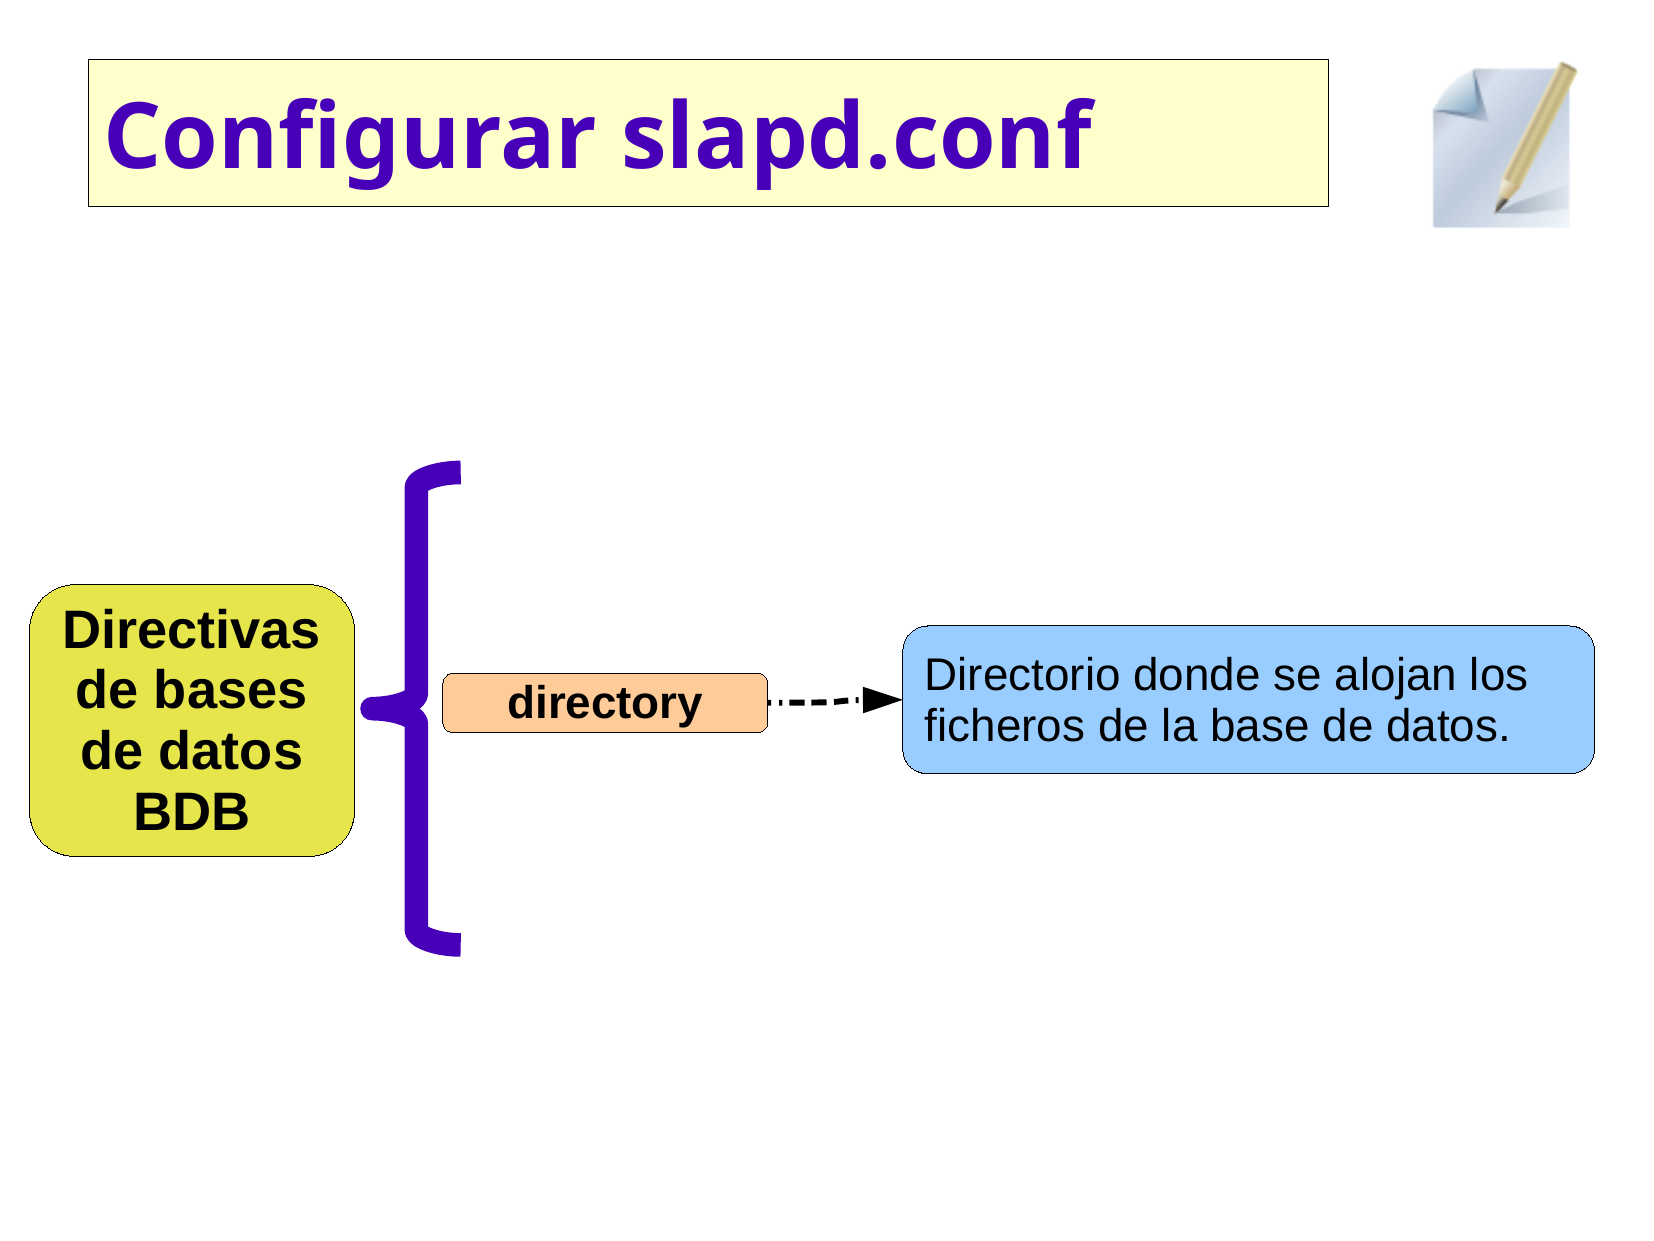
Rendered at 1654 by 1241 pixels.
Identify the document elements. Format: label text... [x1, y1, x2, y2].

text_box Directorio donde se alojan los ficheros de la base de datos. [902, 625, 1595, 774]
text_box Directivas de bases de datos BDB [29, 584, 355, 857]
text_box Configurar slapd.conf [88, 59, 1329, 207]
picture [1417, 58, 1595, 237]
text_box directory [442, 673, 768, 733]
